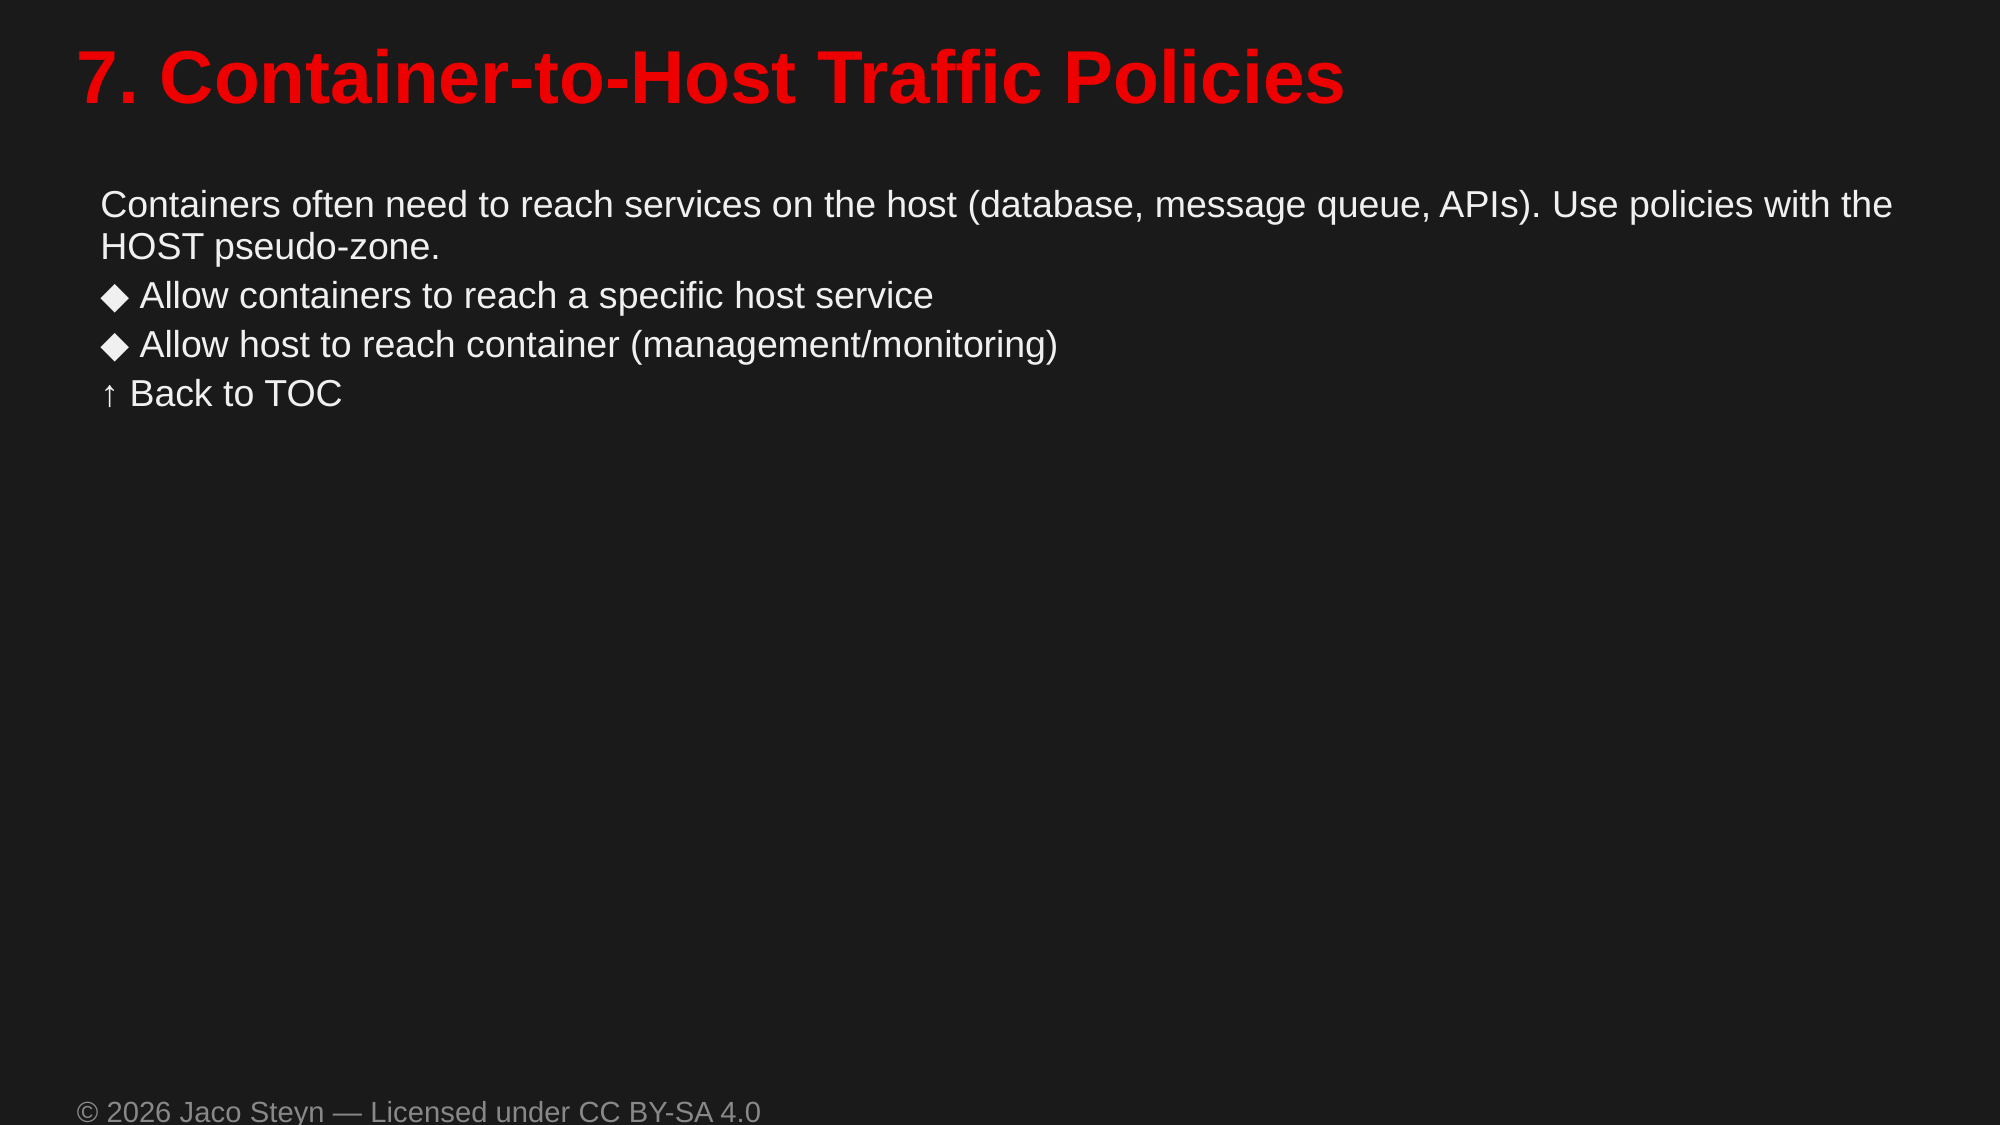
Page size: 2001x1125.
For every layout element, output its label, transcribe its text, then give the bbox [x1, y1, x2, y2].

text_box Containers often need to reach services on the host (database, message queue, APIs). Use policies with the HOST pseudo-zone. ◆ Allow containers to reach a specific host service ◆ Allow host to reach container (management/monitoring) ↑ Back to TOC [59, 171, 1942, 1083]
text_box © 2026 Jaco Steyn — Licensed under CC BY-SA 4.0 [59, 1083, 1942, 1120]
text_box 7. Container-to-Host Traffic Policies [59, 23, 1942, 154]
